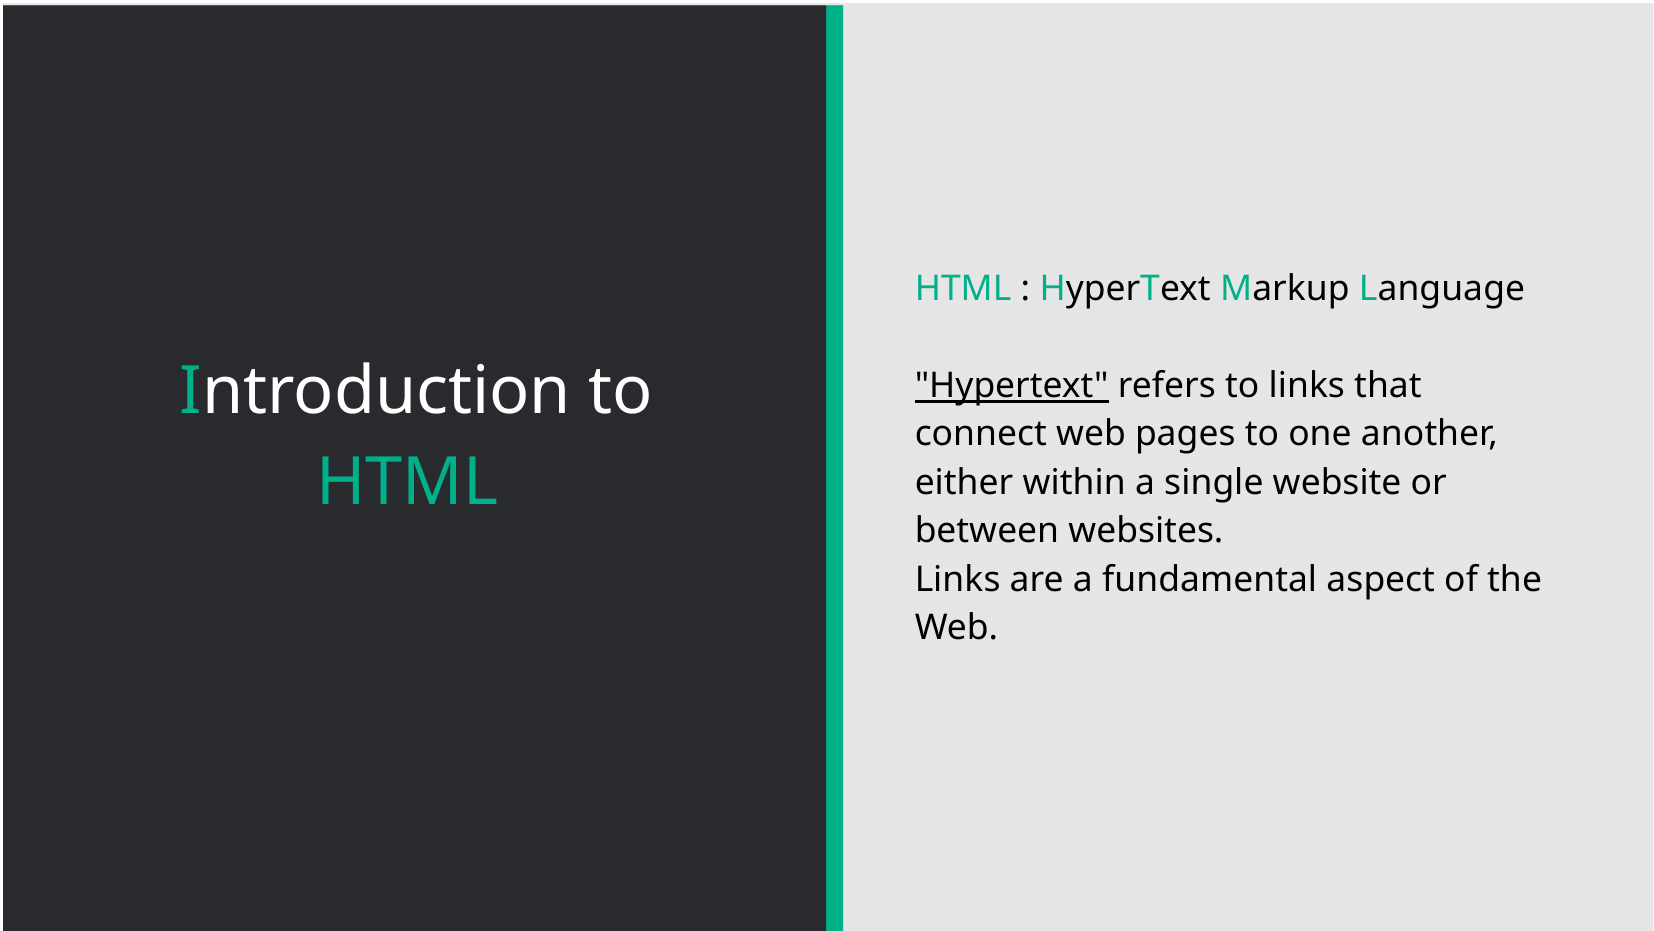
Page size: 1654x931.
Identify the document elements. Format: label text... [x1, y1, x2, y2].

text_box HTML : HyperText Markup Language "Hypertext" refers to links that connect web pages to one another, either within a single website or between websites. Links are a fundamental aspect of the Web. [900, 255, 1576, 668]
text_box Introduction to HTML [165, 335, 676, 526]
picture [3, 3, 1654, 931]
